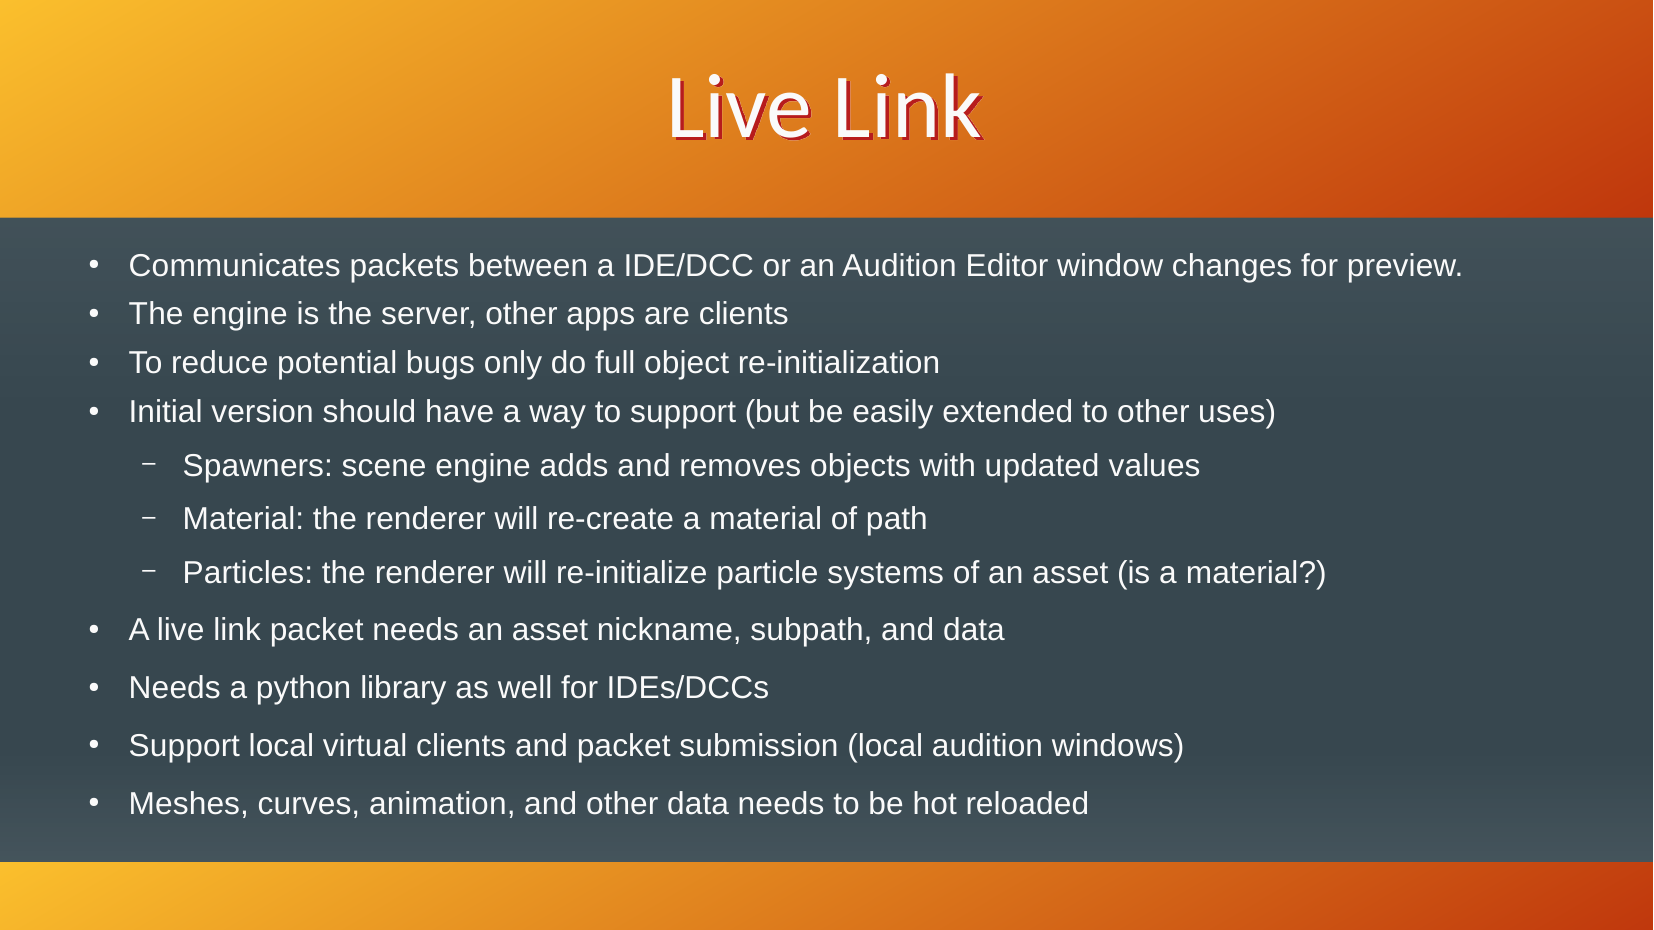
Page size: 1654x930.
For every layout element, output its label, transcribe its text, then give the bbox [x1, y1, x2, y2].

list Communicates packets between a IDE/DCC or an Audition Editor window changes for preview. The engine is the server, other apps are clients To reduce potential bugs only do full object re-initialization Initial version should have a way to support (but be easily extended to other uses) Spawners: scene engine adds and removes objects with updated values Material: the renderer will re-create a material of path Particles: the renderer will re-initialize particle systems of an asset (is a material?) A live link packet needs an asset nickname, subpath, and data Needs a python library as well for IDEs/DCCs Support local virtual clients and packet submission (local audition windows) Meshes, curves, animation, and other data needs to be hot reloaded [74, 247, 1575, 825]
title Live Link [74, 37, 1575, 193]
